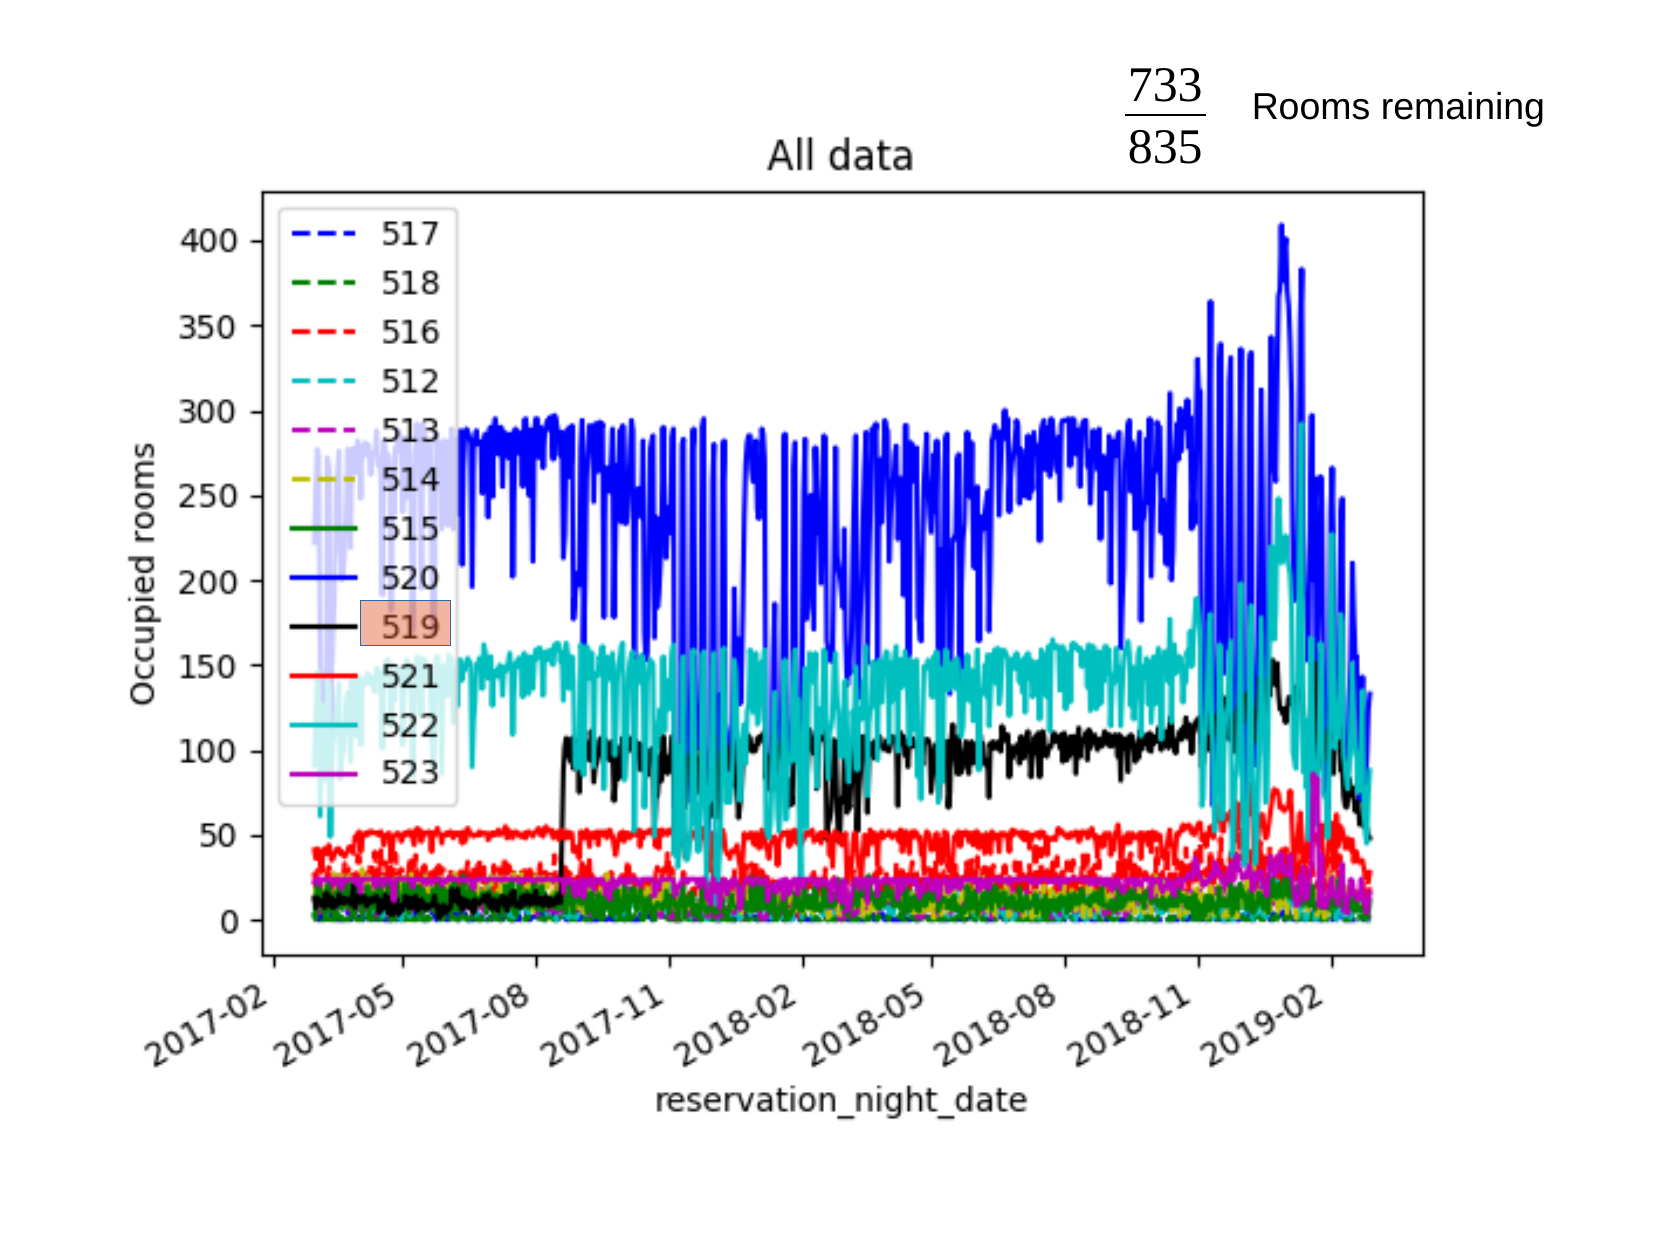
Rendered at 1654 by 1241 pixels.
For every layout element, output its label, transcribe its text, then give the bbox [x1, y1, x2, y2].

chart [1117, 56, 1216, 174]
picture [75, 56, 1573, 1180]
text_box [360, 600, 451, 646]
text_box Rooms remaining [1226, 78, 1571, 136]
